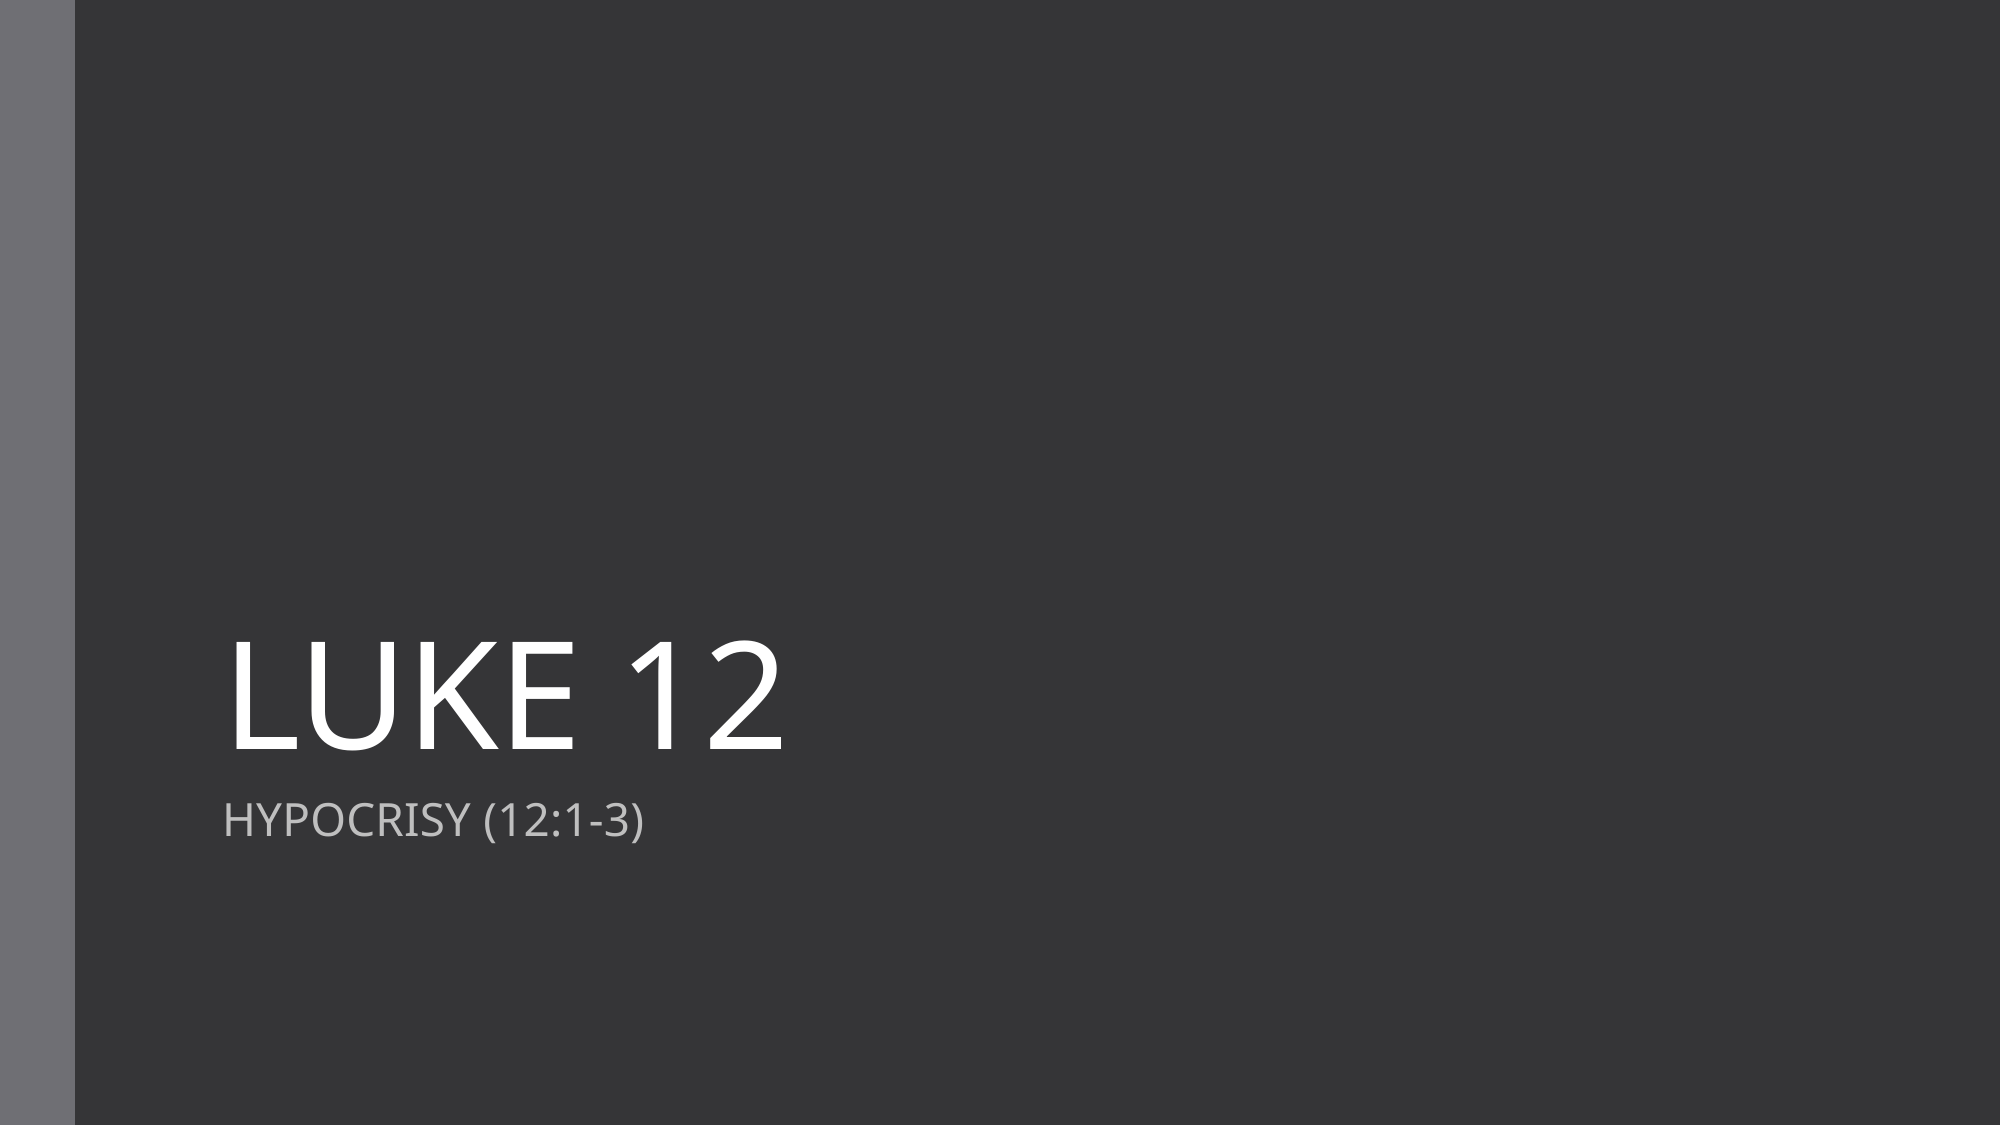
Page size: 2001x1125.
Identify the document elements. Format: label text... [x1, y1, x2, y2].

subtitle HYPOCRISY (12:1-3) [206, 787, 1752, 1066]
title LUKE 12 [206, 124, 1752, 787]
